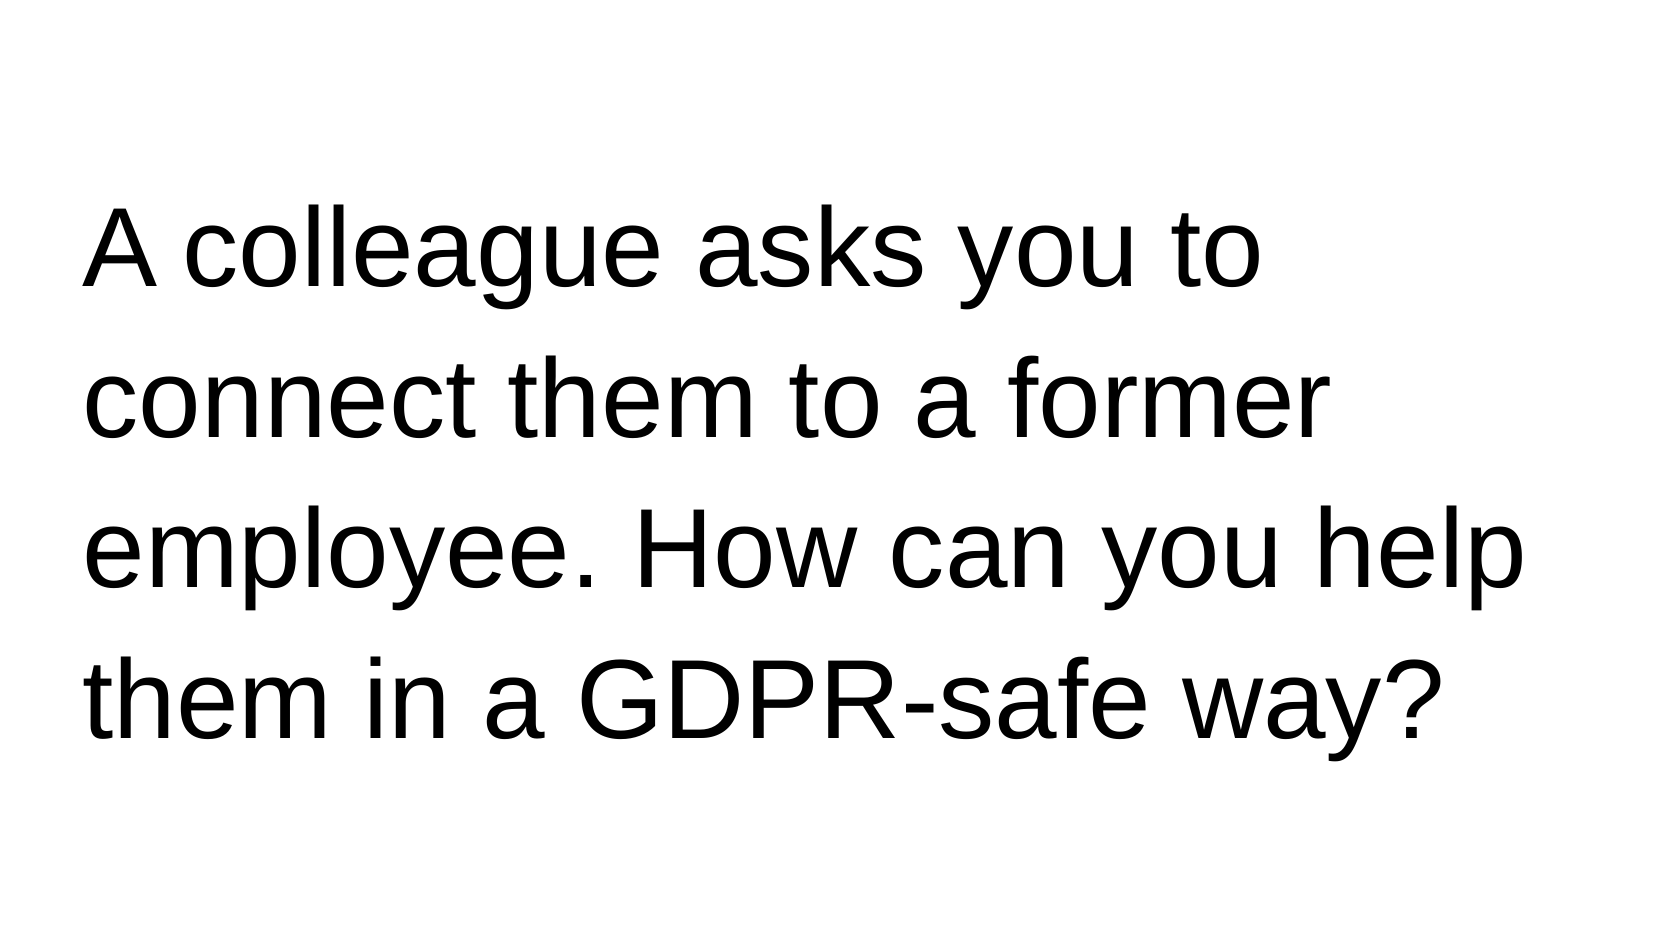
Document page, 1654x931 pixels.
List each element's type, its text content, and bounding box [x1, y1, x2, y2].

title A colleague asks you to connect them to a former employee. How can you help them in a GDPR-safe way? [82, 37, 1571, 886]
